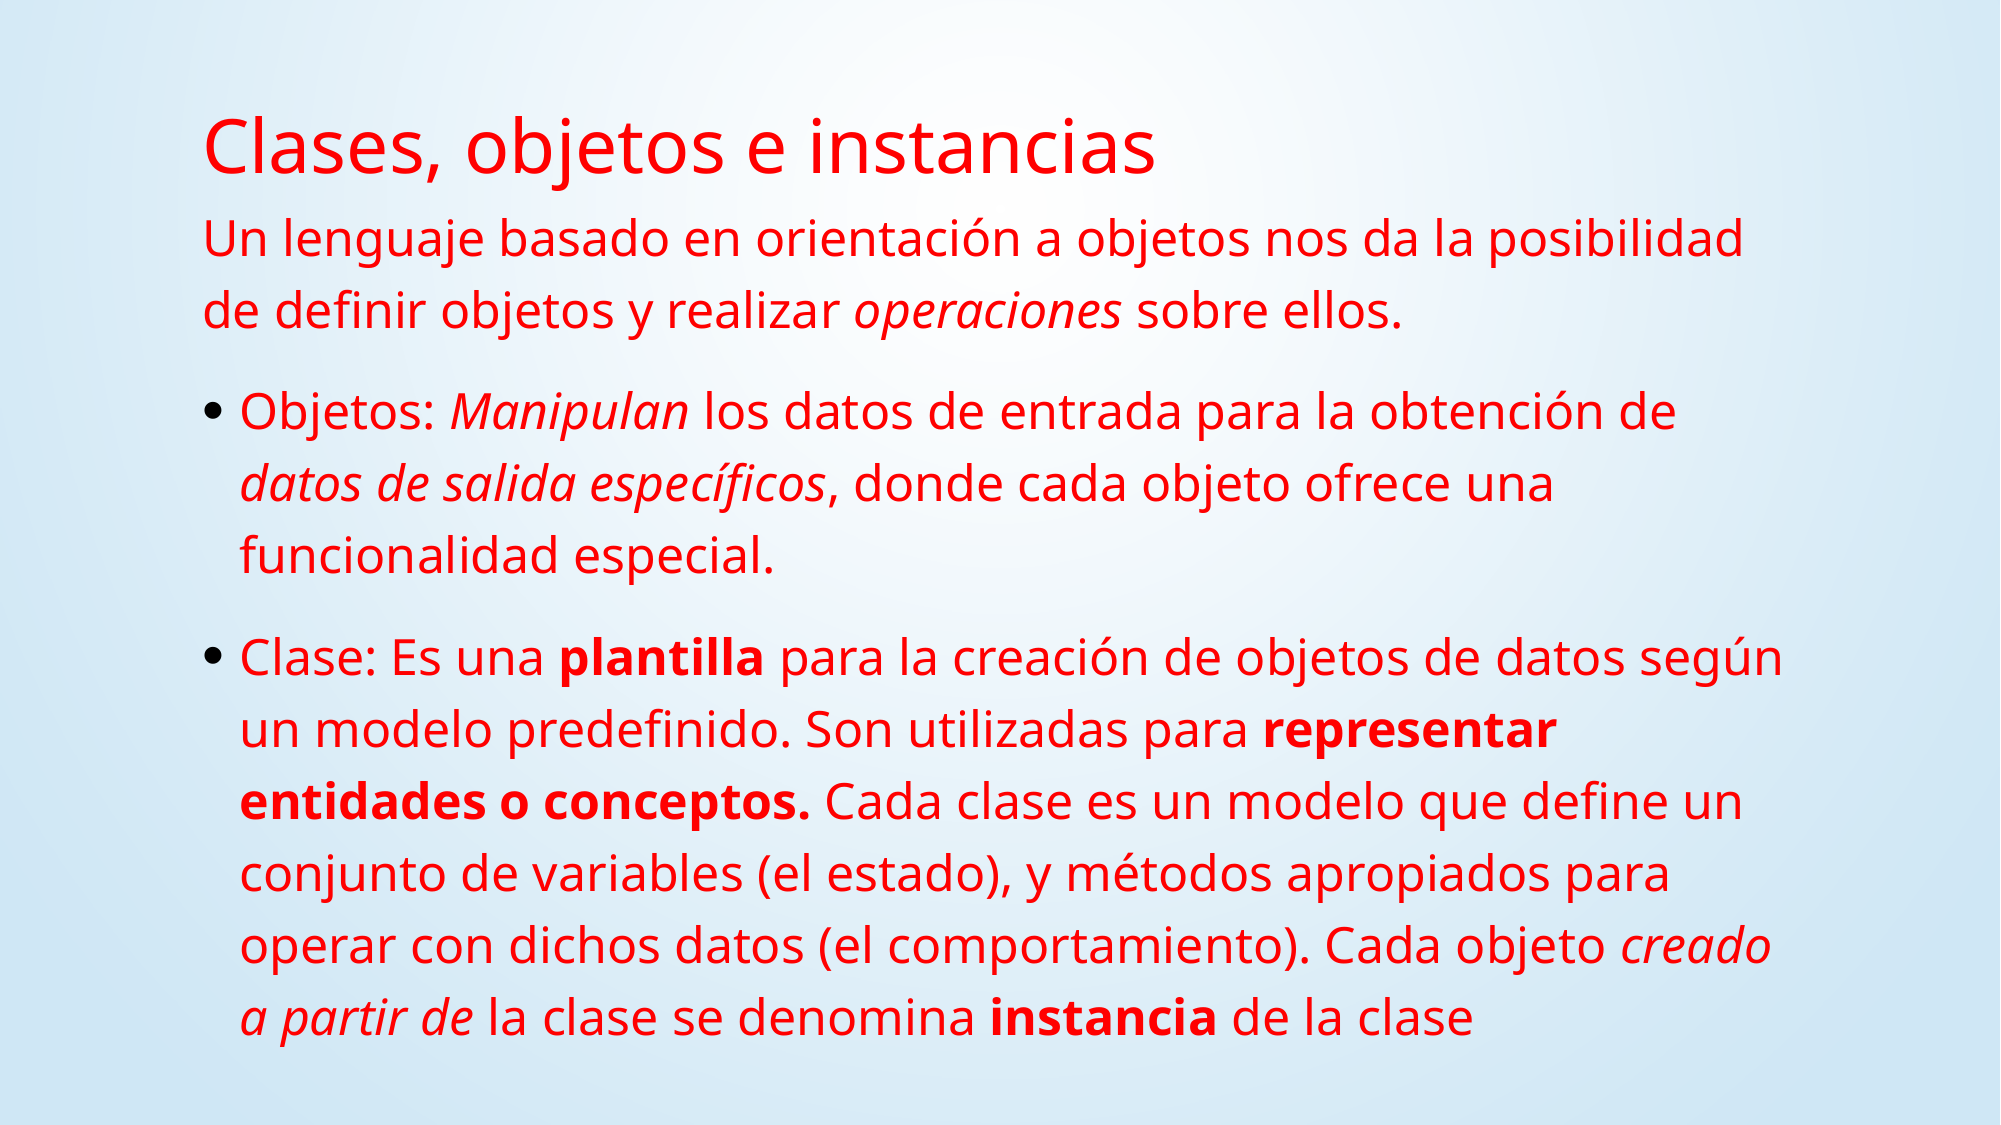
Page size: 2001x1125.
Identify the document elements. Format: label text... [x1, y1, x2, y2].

list Un lenguaje basado en orientación a objetos nos da la posibilidad de definir objetos y realizar operaciones sobre ellos. Objetos: Manipulan los datos de entrada para la obtención de datos de salida específicos, donde cada objeto ofrece una funcionalidad especial. Clase: Es una plantilla para la creación de objetos de datos según un modelo predefinido. Son utilizadas para representar entidades o conceptos. Cada clase es un modelo que define un conjunto de variables (el estado), y métodos apropiados para operar con dichos datos (el comportamiento). Cada objeto creado a partir de la clase se denomina instancia de la clase [187, 186, 1813, 768]
title Clases, objetos e instancias [187, 101, 1813, 186]
picture [0, 0, 2000, 1125]
